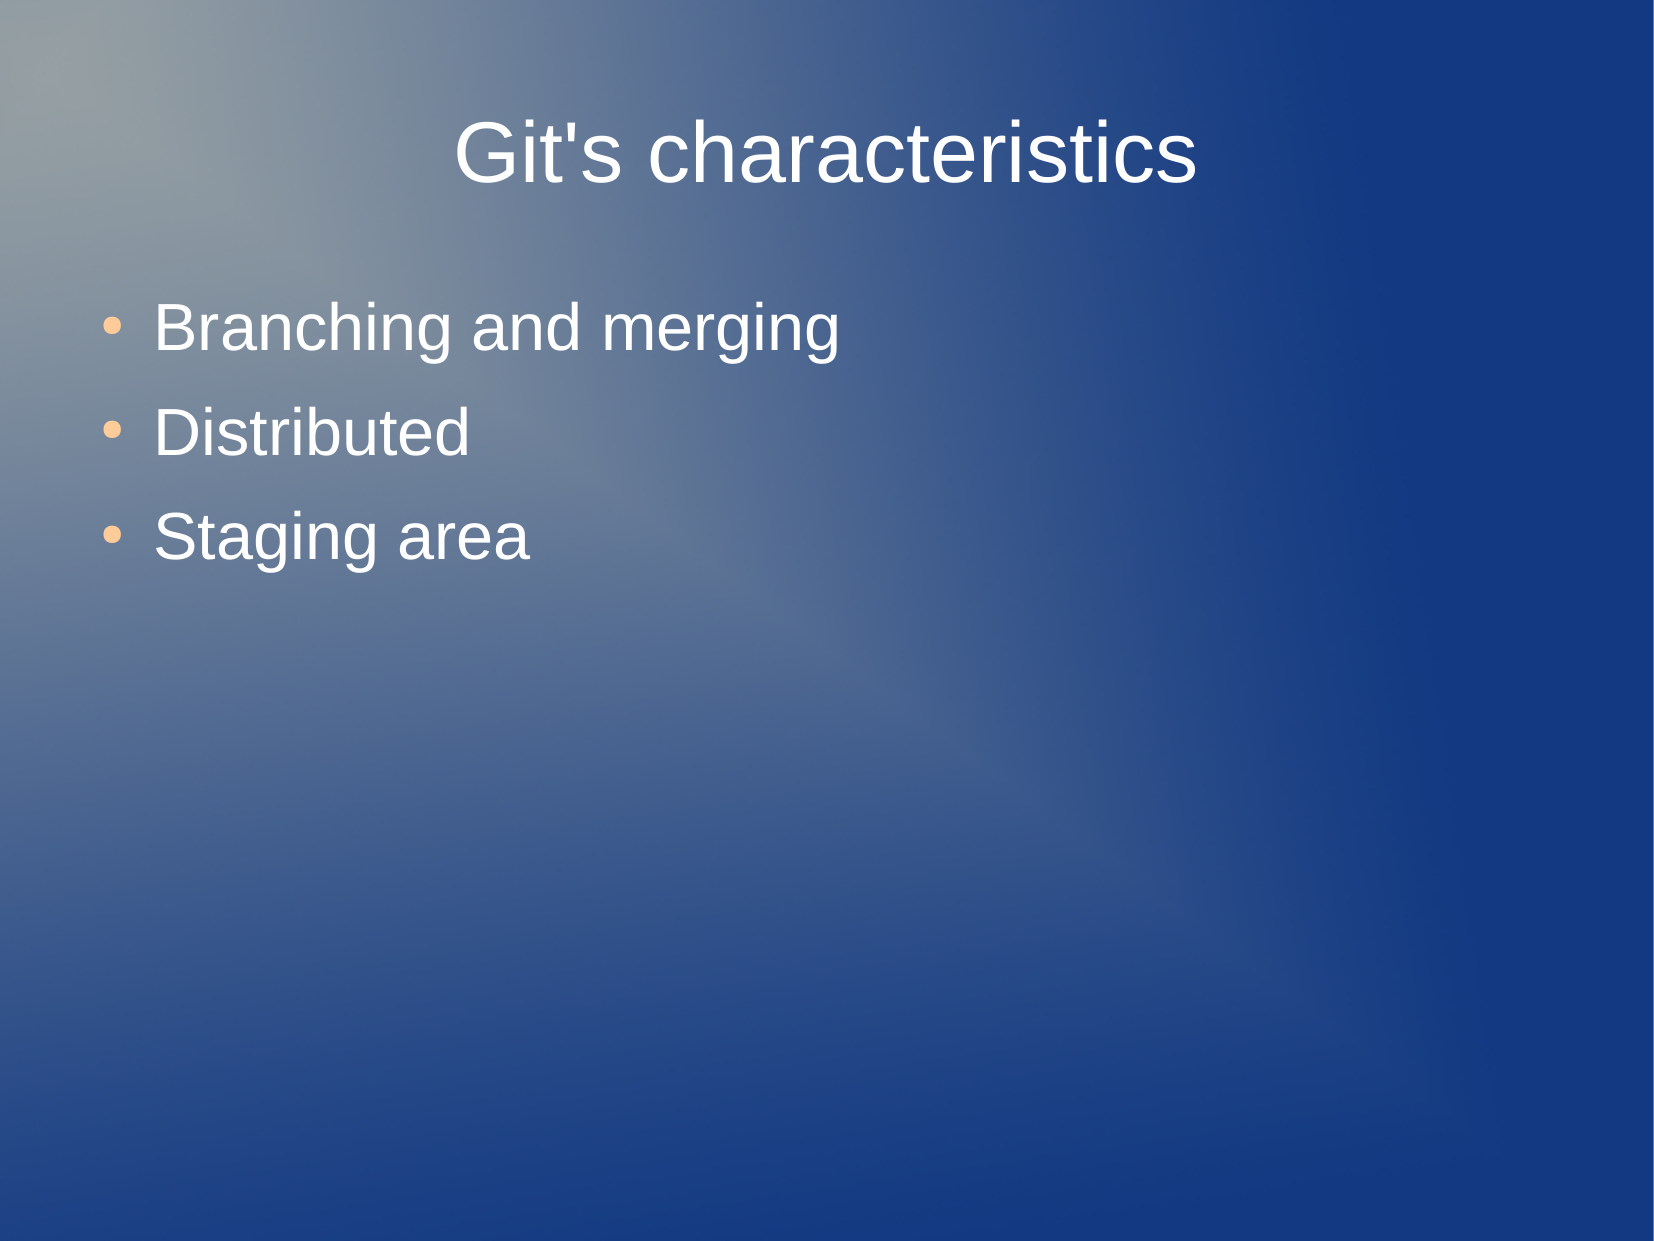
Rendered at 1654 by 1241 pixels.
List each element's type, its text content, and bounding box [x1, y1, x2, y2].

title Git's characteristics [82, 49, 1571, 257]
list Branching and merging Distributed Staging area [82, 290, 1571, 1010]
picture [0, 0, 1654, 1241]
